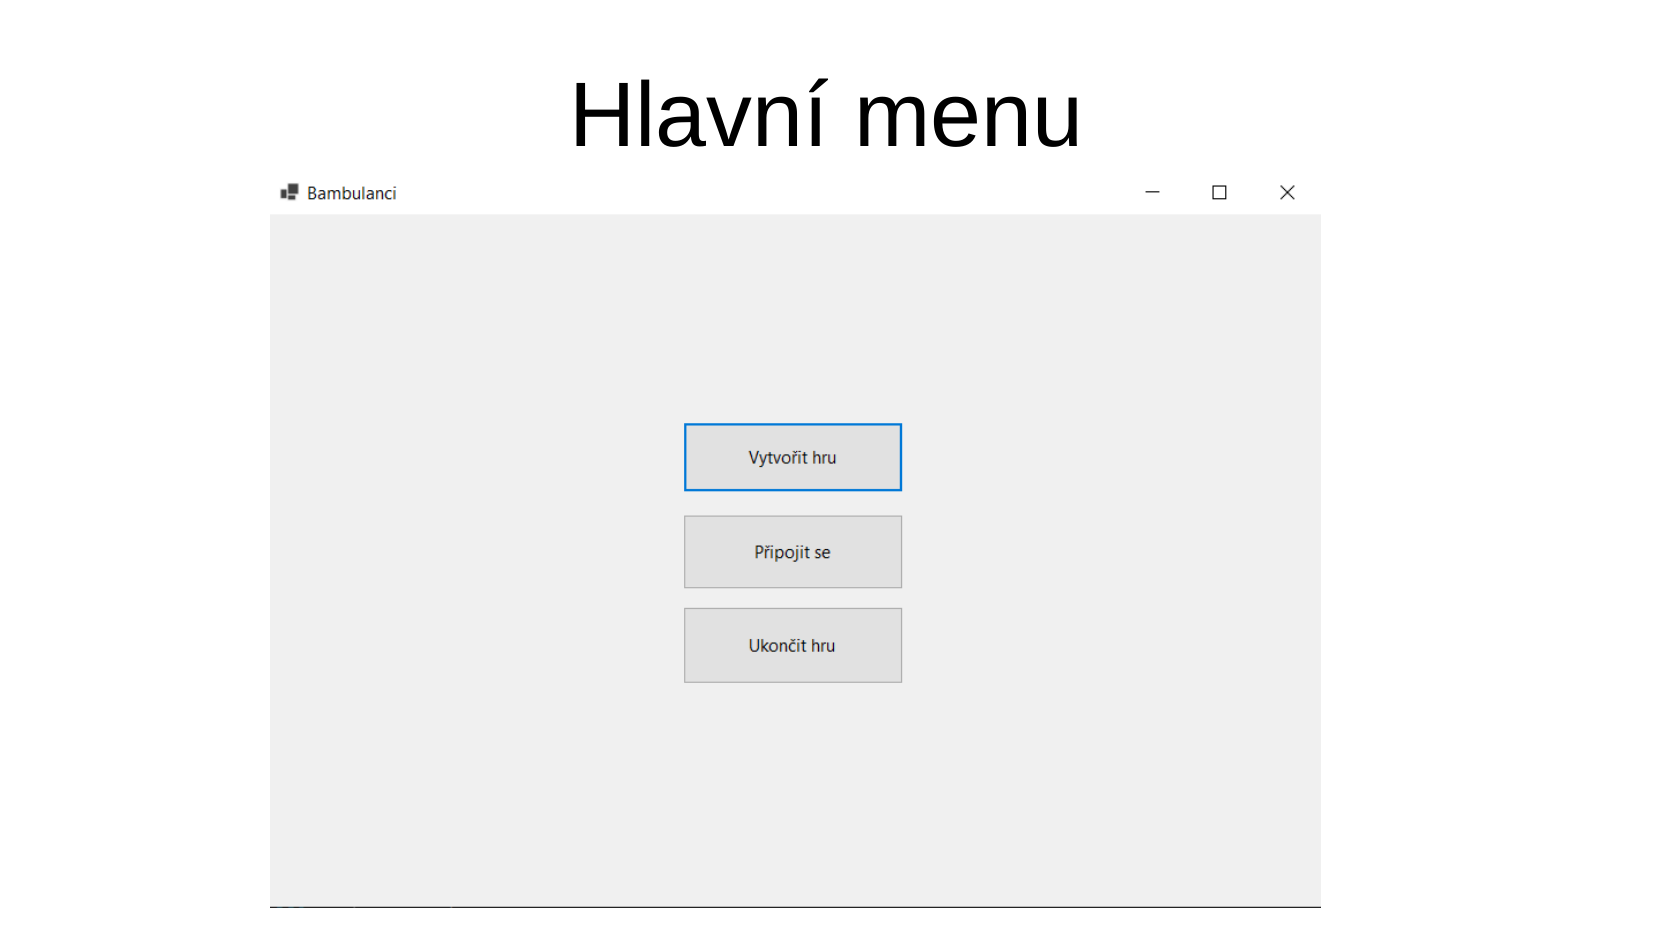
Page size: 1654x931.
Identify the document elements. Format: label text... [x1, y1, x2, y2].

picture [270, 174, 1321, 908]
title Hlavní menu [82, 37, 1571, 193]
